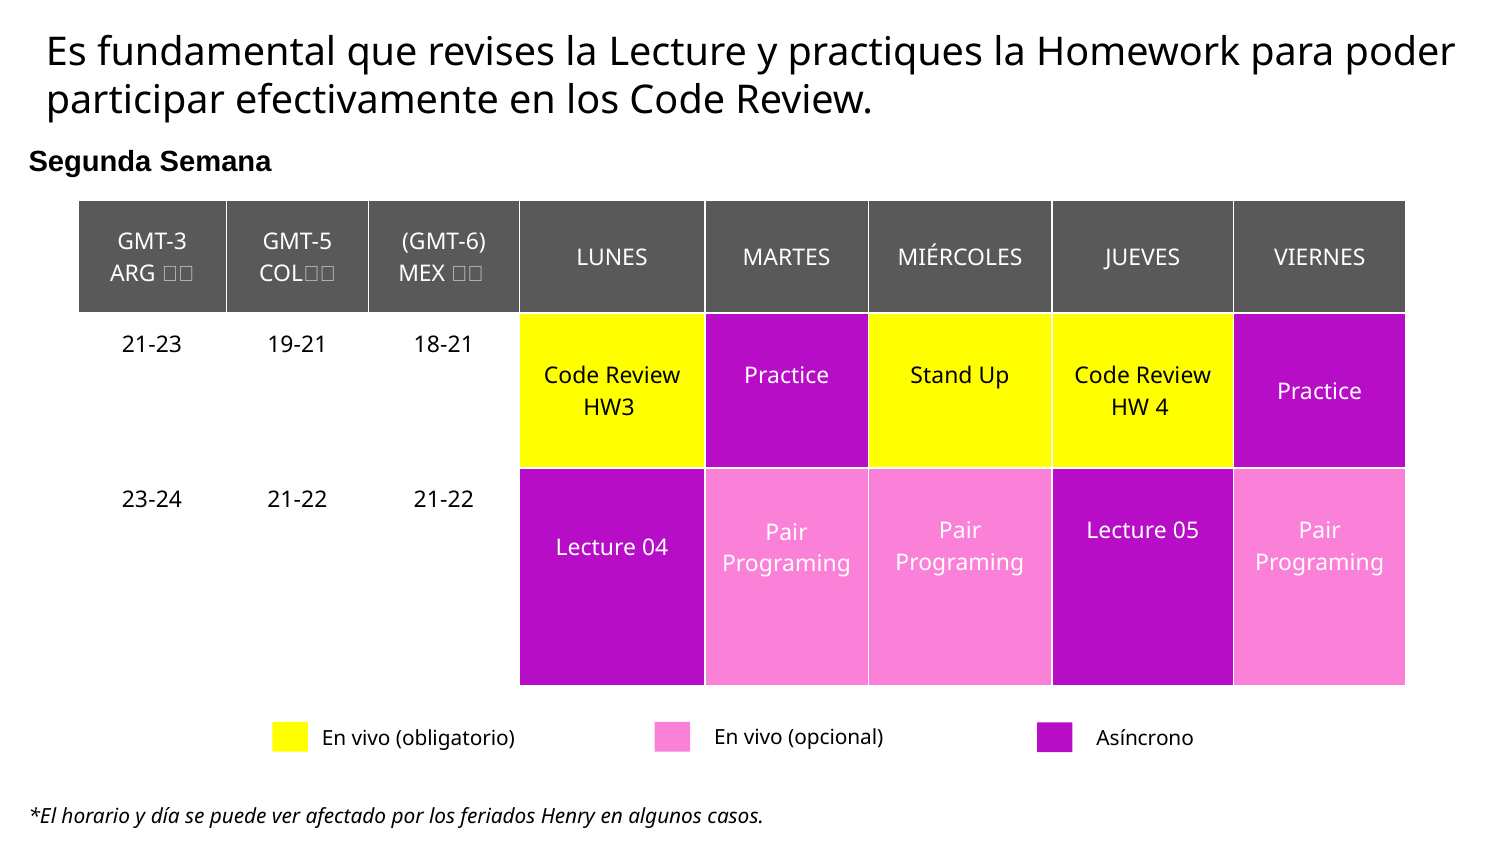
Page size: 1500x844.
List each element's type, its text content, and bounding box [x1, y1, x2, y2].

table_header MARTES [706, 201, 868, 312]
table_cell 21-22 [369, 469, 519, 685]
text_box Asíncrono [1081, 709, 1228, 765]
table_cell 23-24 [79, 469, 226, 685]
table_cell Pair Programing [706, 469, 868, 685]
table_cell Practice [1234, 314, 1405, 467]
table_cell Lecture 04 [520, 469, 704, 685]
text_box [1037, 722, 1073, 753]
table_cell 19-21 [227, 314, 368, 467]
table_header VIERNES [1234, 201, 1405, 312]
table_cell Code Review HW 4 [1053, 314, 1233, 467]
table_header LUNES [520, 201, 704, 312]
text_box [654, 721, 691, 752]
table_cell Code Review HW3 [520, 314, 704, 467]
text_box *El horario y día se puede ver afectado por los feriados Henry en algunos casos. [13, 788, 936, 844]
table_cell Pair Programing [869, 469, 1051, 685]
table_header GMT-3 ARG 🇦🇷 [79, 201, 226, 312]
table_cell Stand Up [869, 314, 1051, 467]
text_box Es fundamental que revises la Lecture y practiques la Homework para poder participar efectivamente en los Code Review. [30, 11, 1480, 137]
table_header (GMT-6) MEX 🇲🇽 [369, 201, 519, 312]
table_cell 21-23 [79, 314, 226, 467]
text_box Segunda Semana [13, 127, 324, 193]
table_cell 21-22 [227, 469, 368, 685]
text_box En vivo (opcional) [699, 709, 948, 765]
table_cell Practice [706, 314, 868, 467]
table_header MIÉRCOLES [869, 201, 1051, 312]
table_cell Lecture 05 [1053, 469, 1233, 685]
table_header GMT-5 COL🇨🇴 [227, 201, 368, 312]
table_header JUEVES [1053, 201, 1233, 312]
text_box En vivo (obligatorio) [306, 709, 589, 765]
table_cell Pair Programing [1234, 469, 1405, 685]
table_cell 18-21 [369, 314, 519, 467]
text_box [272, 721, 306, 752]
